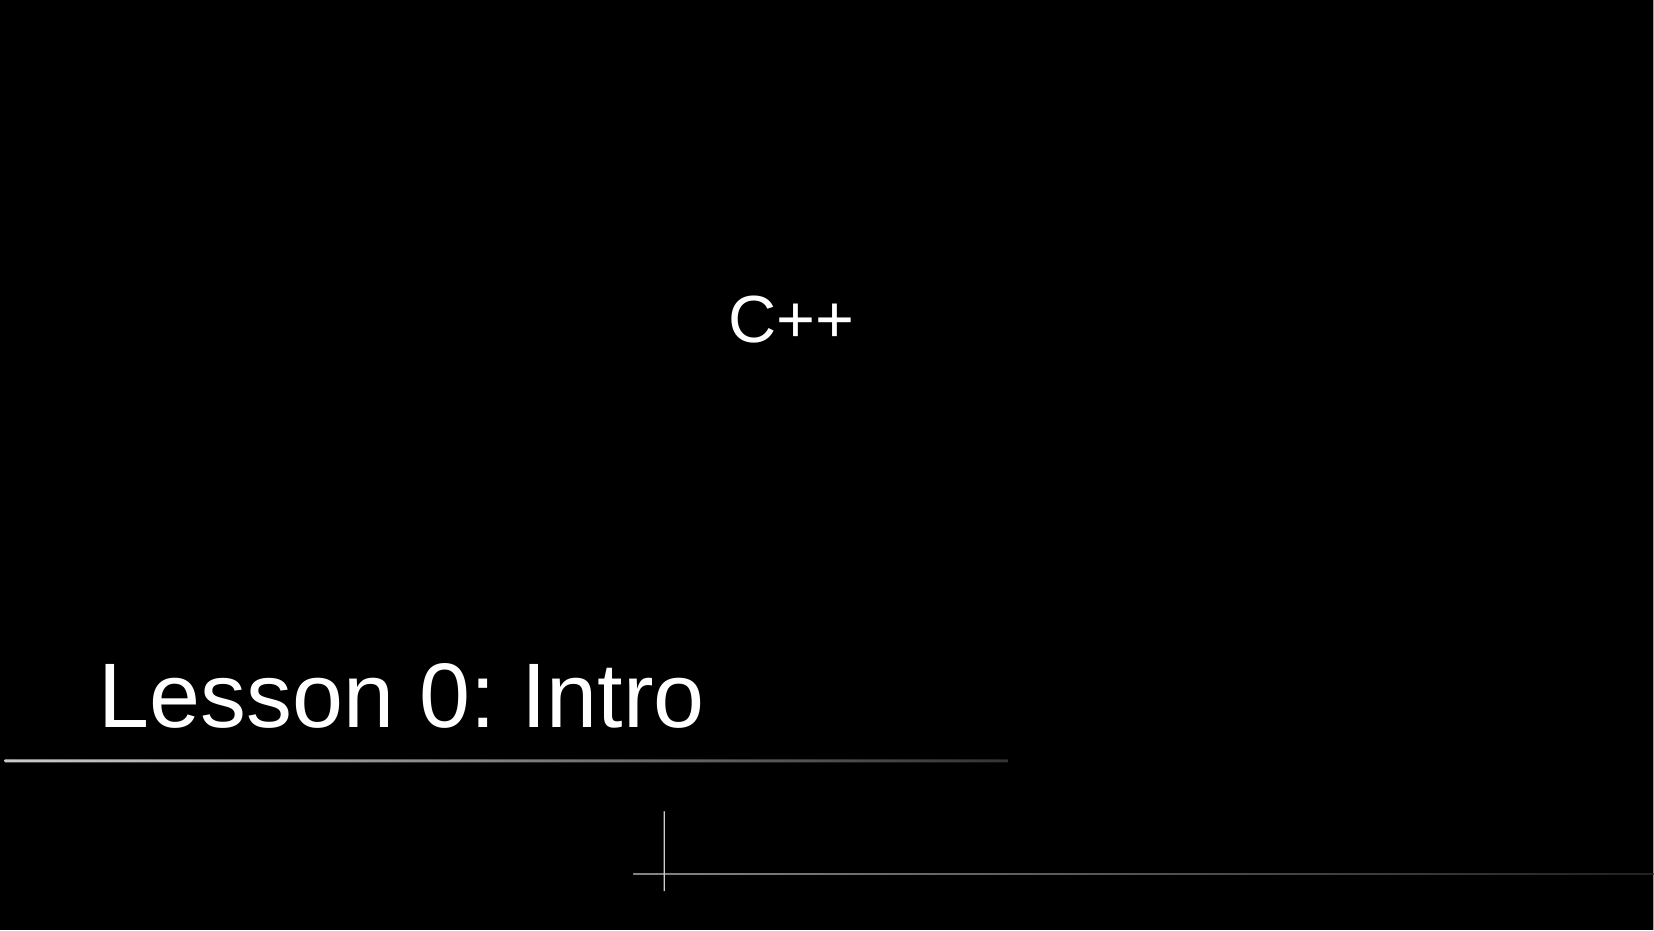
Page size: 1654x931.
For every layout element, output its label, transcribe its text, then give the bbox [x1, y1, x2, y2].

title Lesson 0: Intro [98, 641, 1576, 751]
subtitle C++ [259, 106, 1323, 533]
